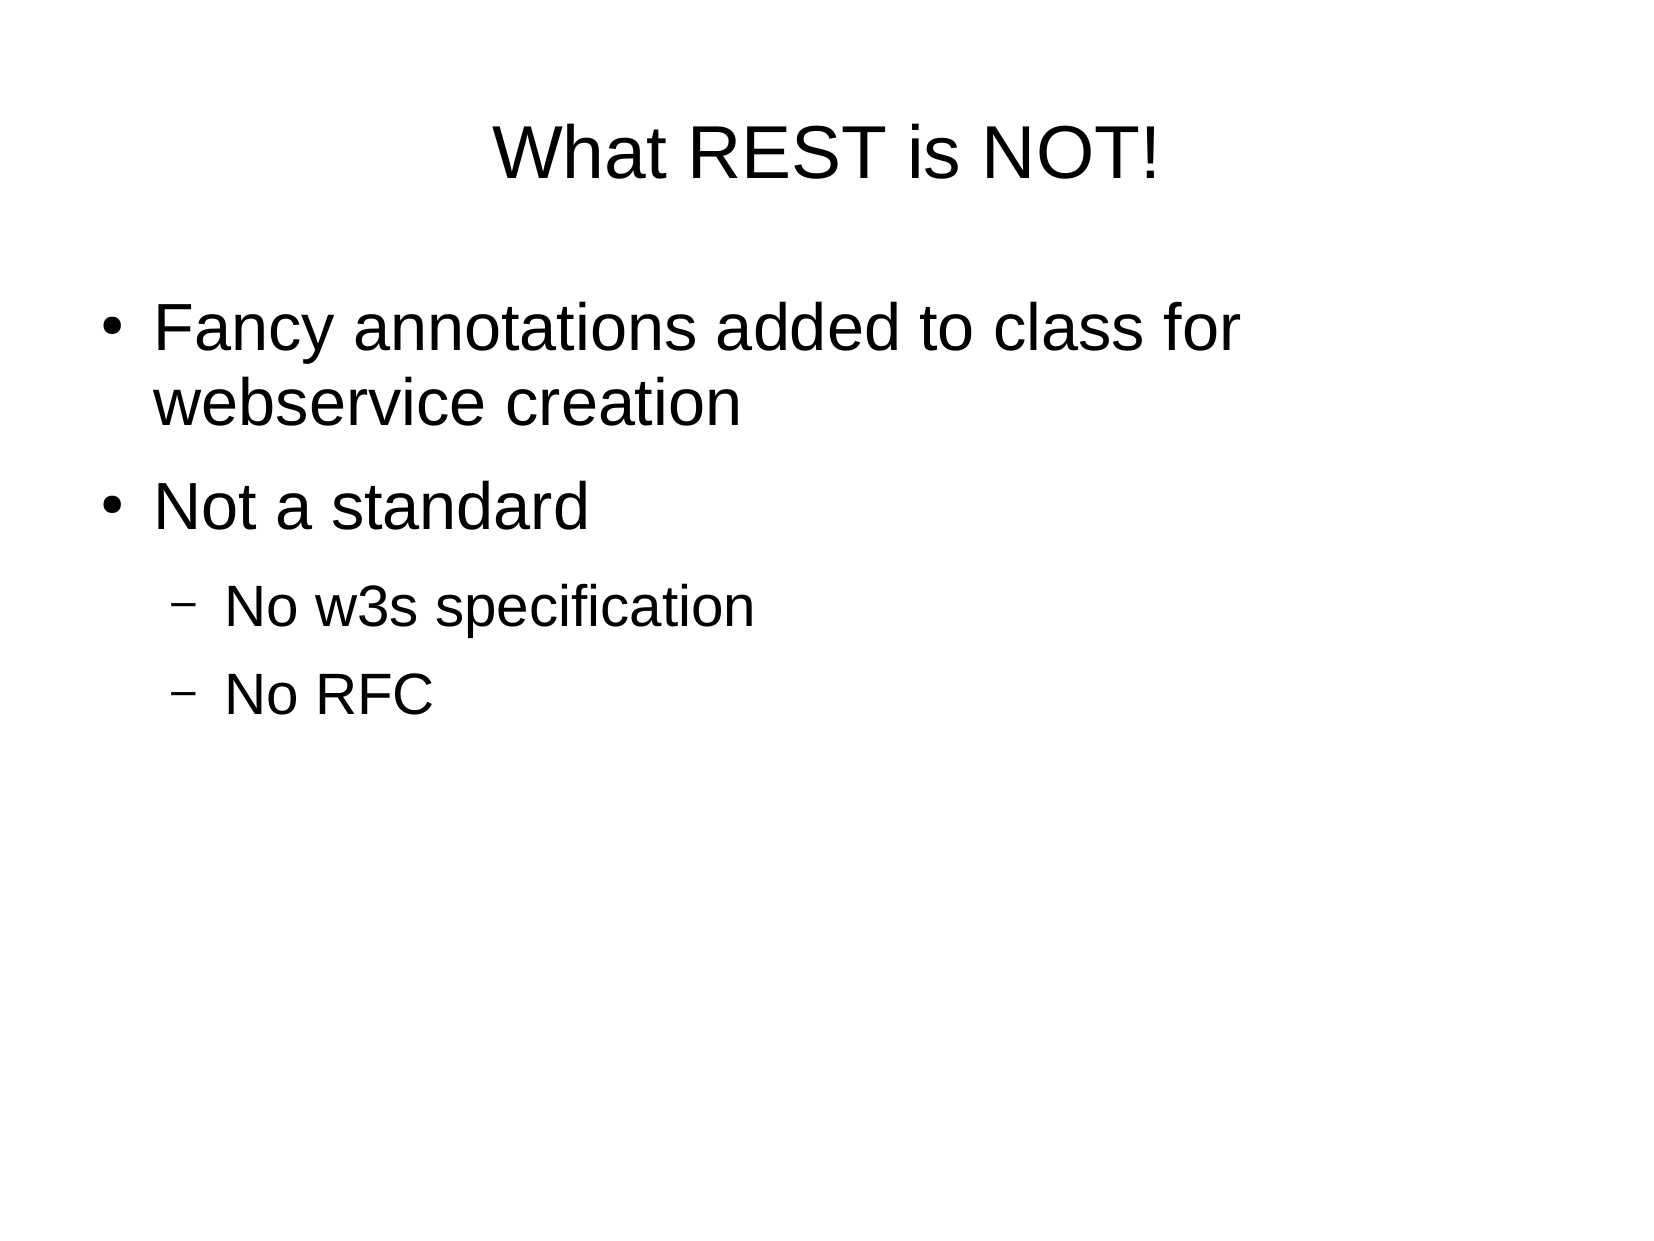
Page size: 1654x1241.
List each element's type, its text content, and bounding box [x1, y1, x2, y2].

list Fancy annotations added to class for webservice creation Not a standard No w3s specification No RFC [82, 290, 1571, 1010]
title What REST is NOT! [82, 49, 1571, 257]
